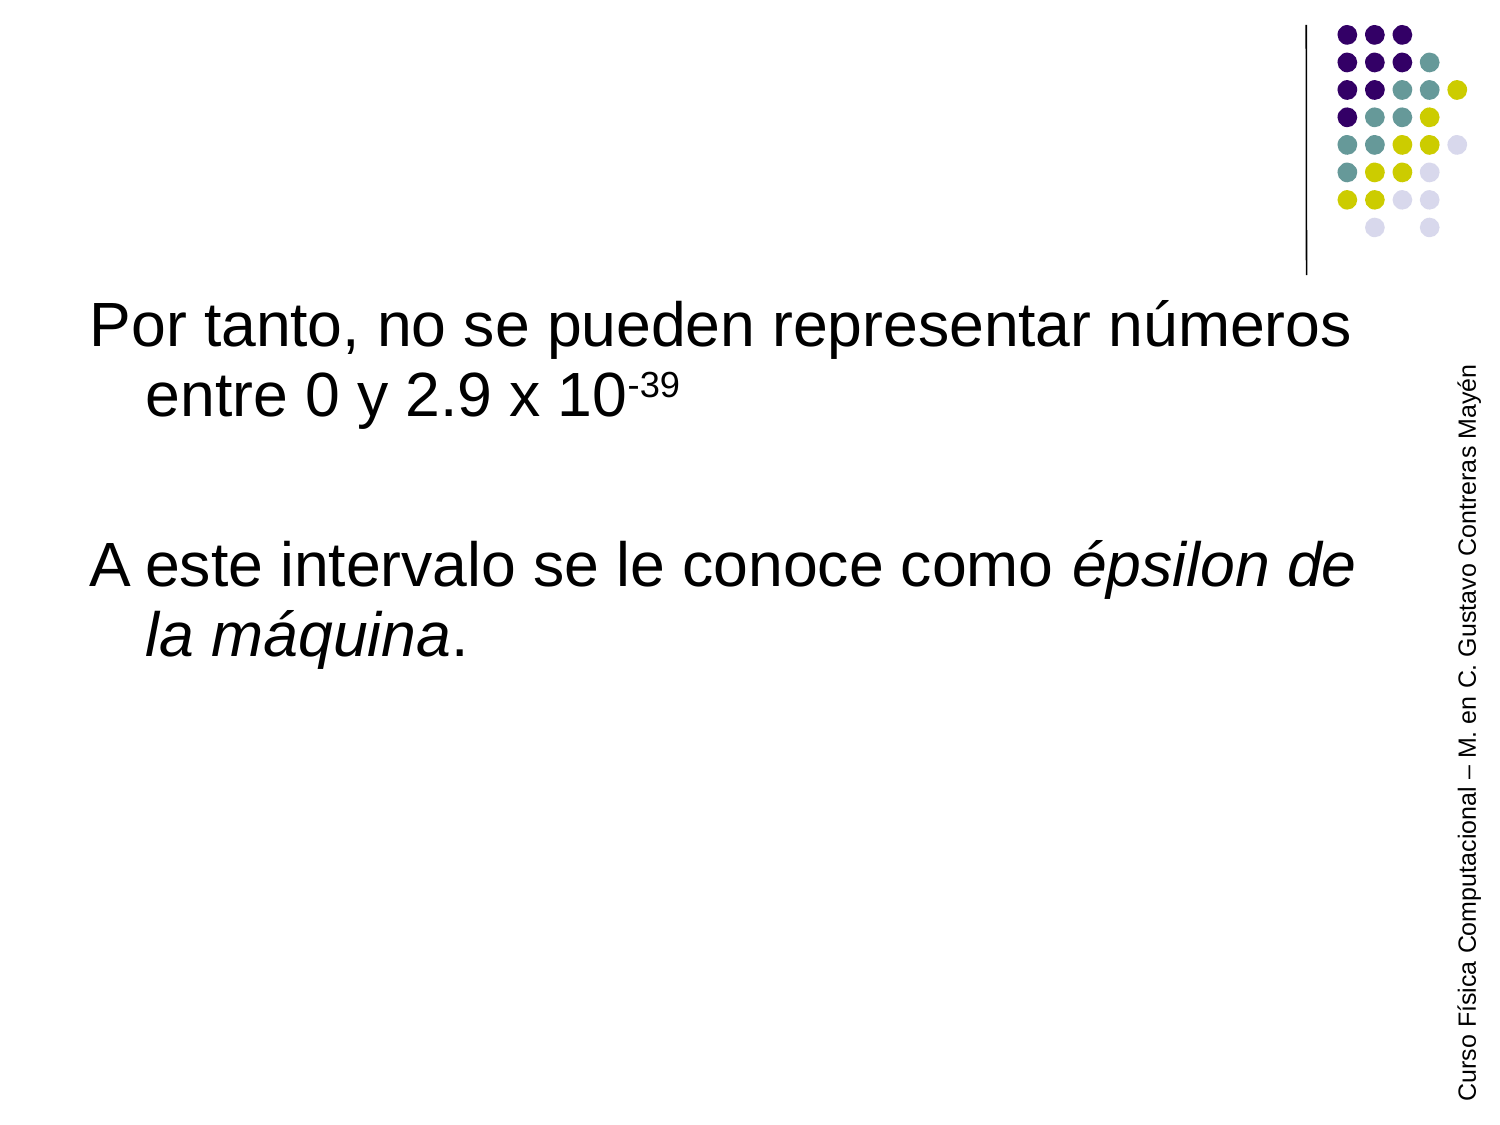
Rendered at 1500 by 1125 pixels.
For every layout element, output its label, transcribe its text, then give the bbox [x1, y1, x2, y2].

list Por tanto, no se pueden representar números entre 0 y 2.9 x 10-39 A este intervalo se le conoce como épsilon de la máquina. [75, 282, 1426, 1006]
title [74, 27, 1313, 240]
